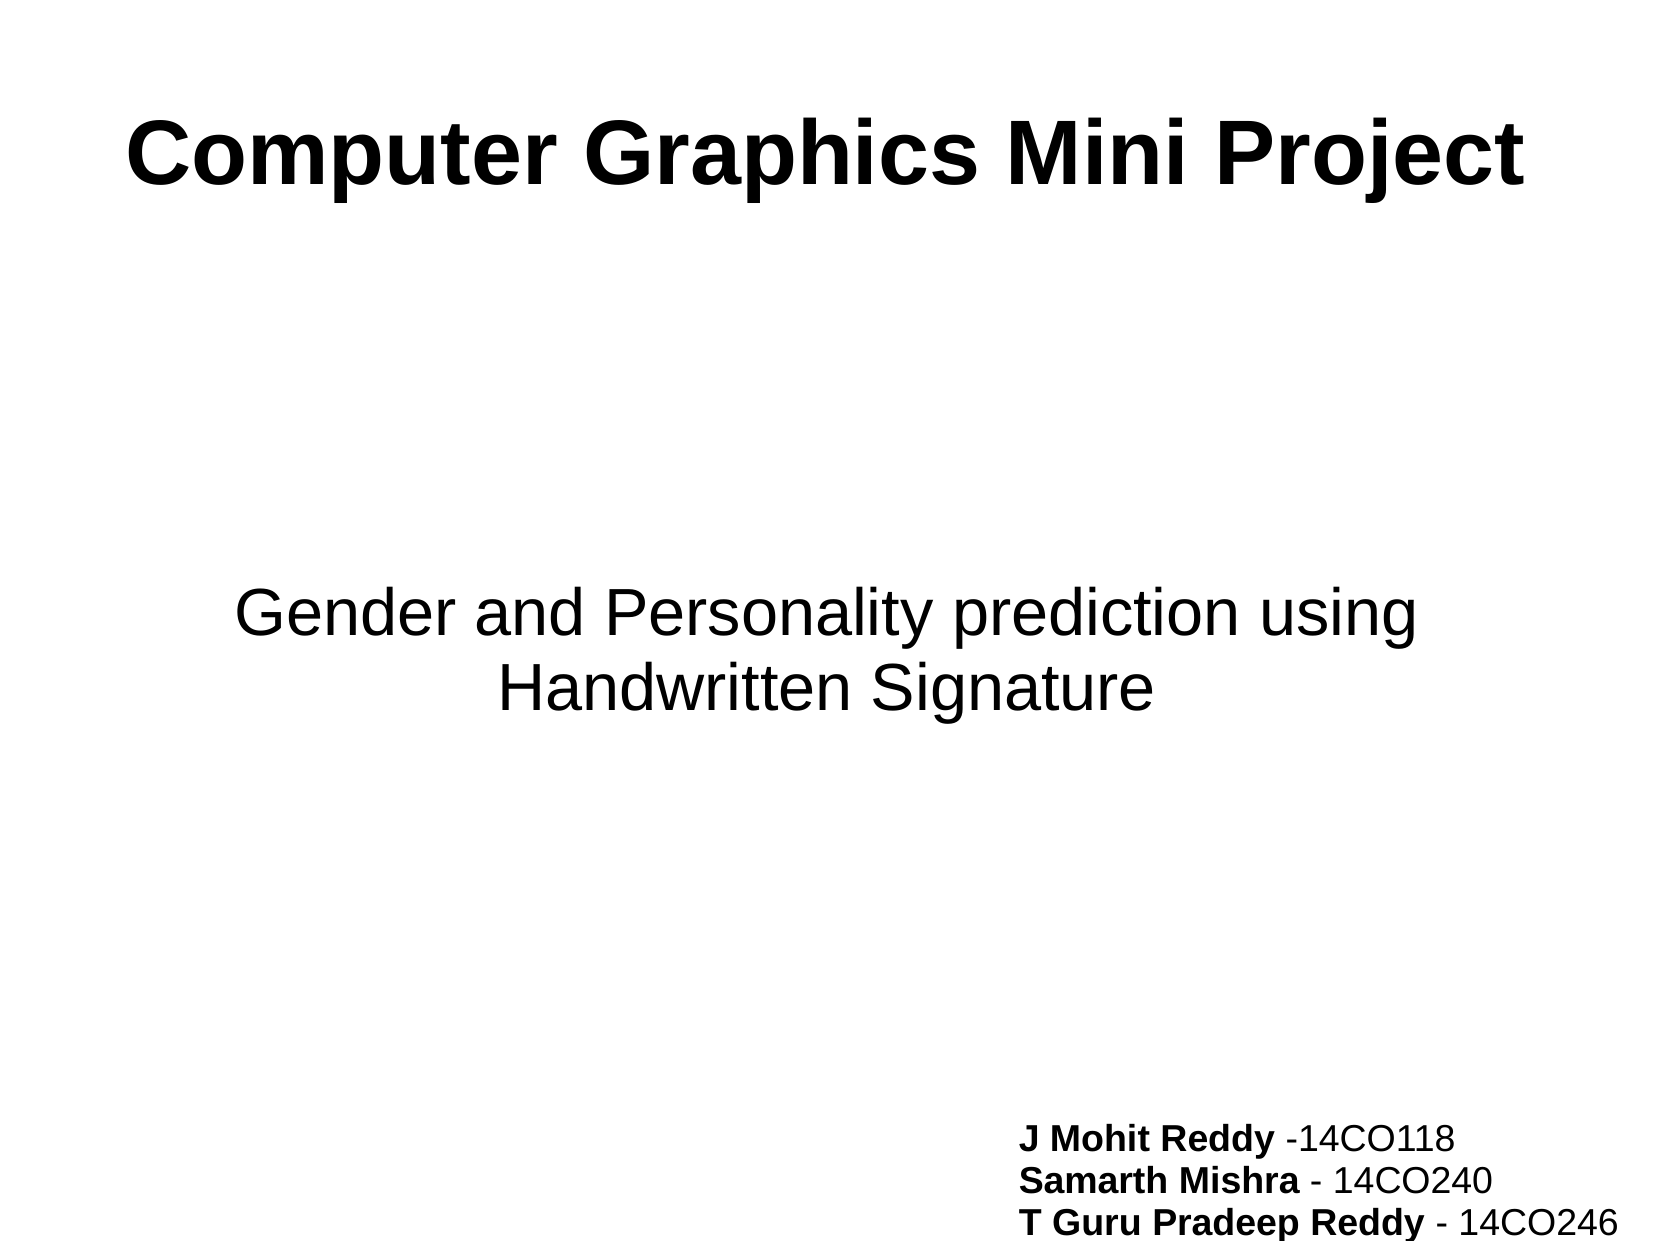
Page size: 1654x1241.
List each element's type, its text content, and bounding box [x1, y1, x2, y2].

text_box J Mohit Reddy -14CO118 Samarth Mishra - 14CO240 T Guru Pradeep Reddy - 14CO246 [1003, 1110, 1654, 1241]
title Computer Graphics Mini Project [82, 49, 1571, 257]
subtitle Gender and Personality prediction using Handwritten Signature [82, 290, 1571, 1010]
